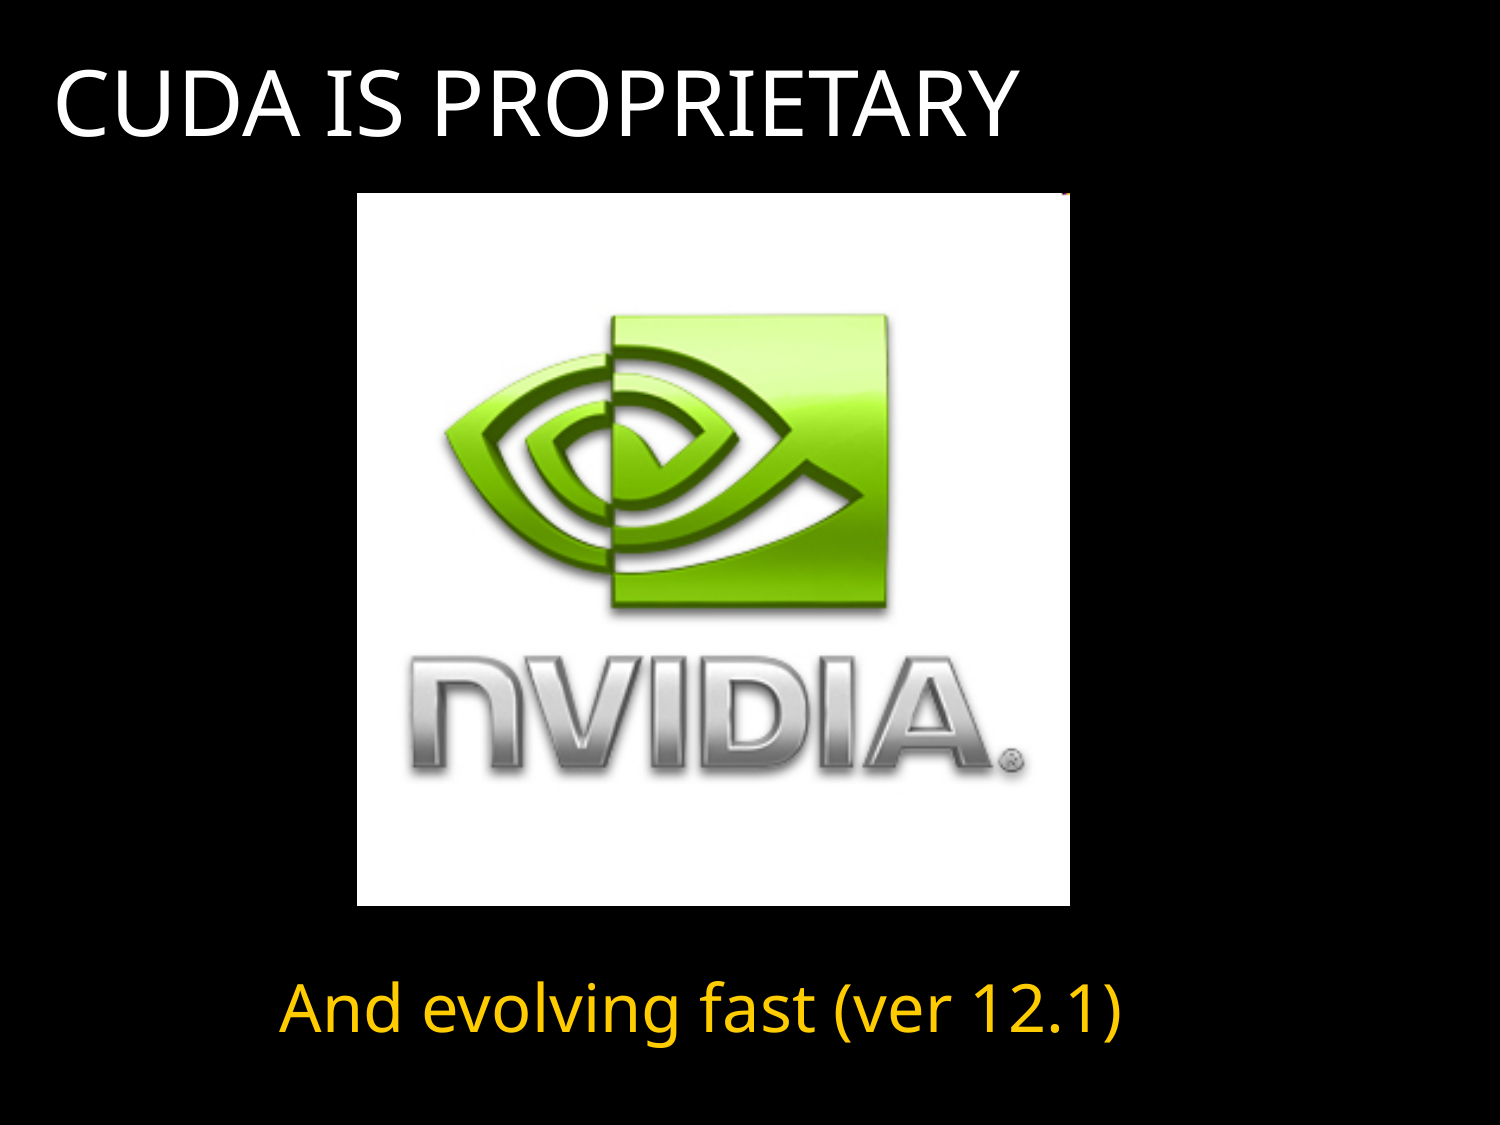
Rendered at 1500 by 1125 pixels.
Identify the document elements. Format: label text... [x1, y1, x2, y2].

text_box CUDA IS PROPRIETARY [37, 24, 1463, 175]
picture [357, 193, 1070, 906]
text_box And evolving fast (ver 12.1) [264, 973, 1351, 1061]
